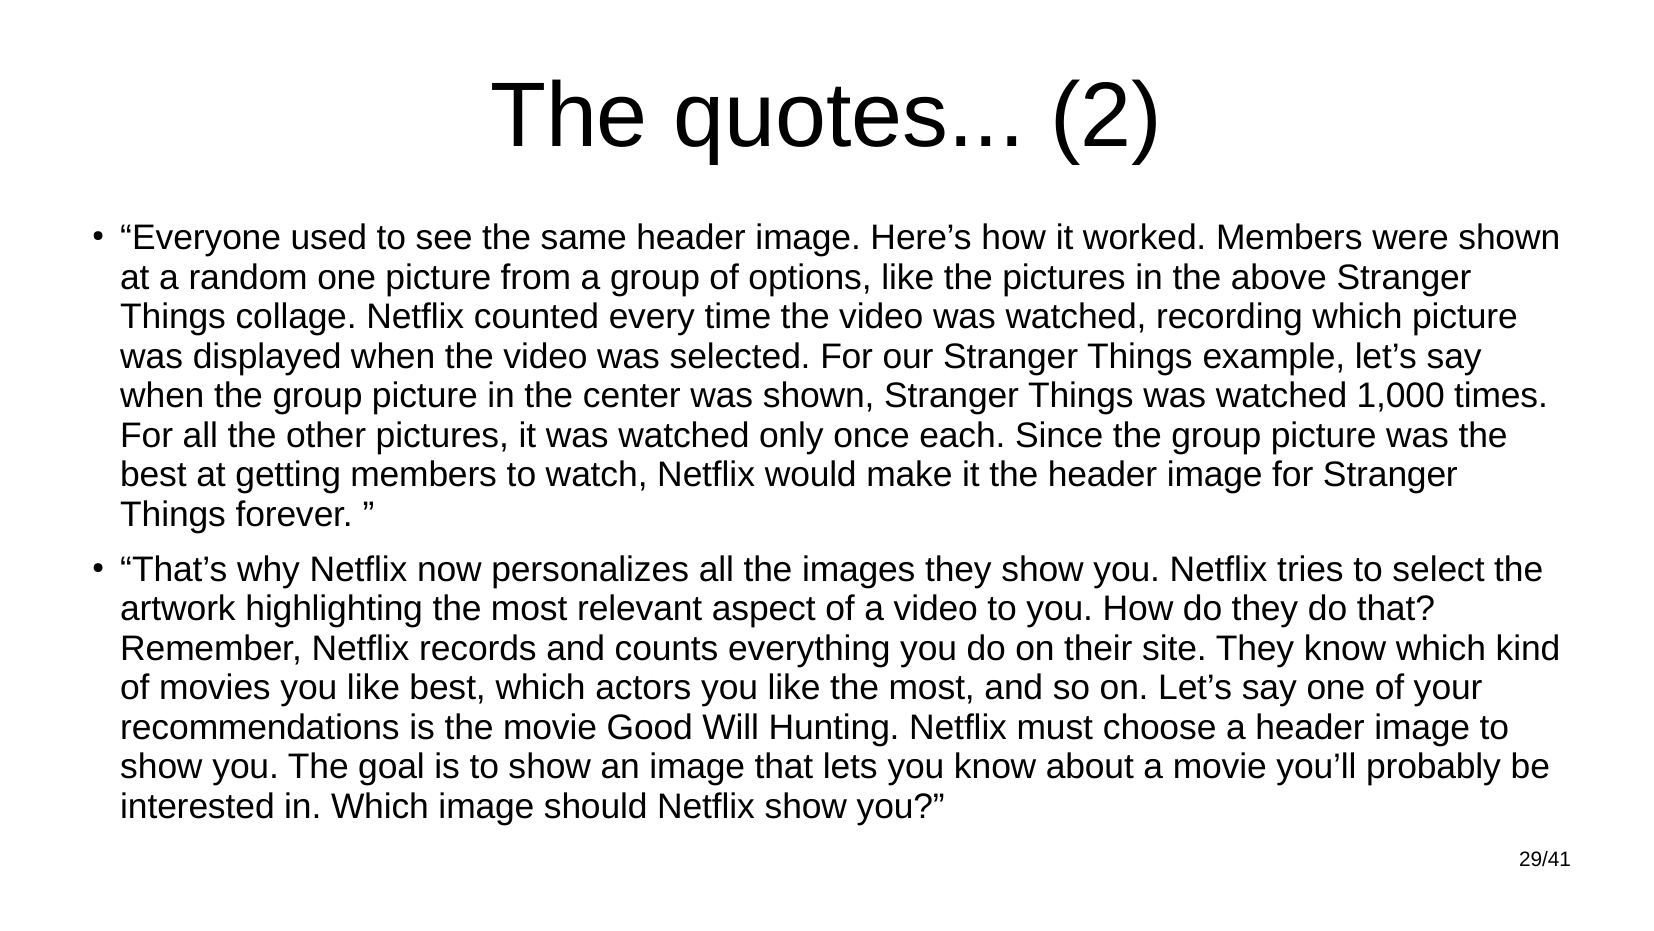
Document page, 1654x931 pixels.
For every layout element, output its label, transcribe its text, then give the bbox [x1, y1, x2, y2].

title The quotes... (2) [82, 37, 1571, 193]
list “Everyone used to see the same header image. Here’s how it worked. Members were shown at a random one picture from a group of options, like the pictures in the above Stranger Things collage. Netflix counted every time the video was watched, recording which picture was displayed when the video was selected. For our Stranger Things example, let’s say when the group picture in the center was shown, Stranger Things was watched 1,000 times. For all the other pictures, it was watched only once each. Since the group picture was the best at getting members to watch, Netflix would make it the header image for Stranger Things forever. ” “That’s why Netflix now personalizes all the images they show you. Netflix tries to select the artwork highlighting the most relevant aspect of a video to you. How do they do that? Remember, Netflix records and counts everything you do on their site. They know which kind of movies you like best, which actors you like the most, and so on. Let’s say one of your recommendations is the movie Good Will Hunting. Netflix must choose a header image to show you. The goal is to show an image that lets you know about a movie you’ll probably be interested in. Which image should Netflix show you?” [82, 217, 1571, 829]
